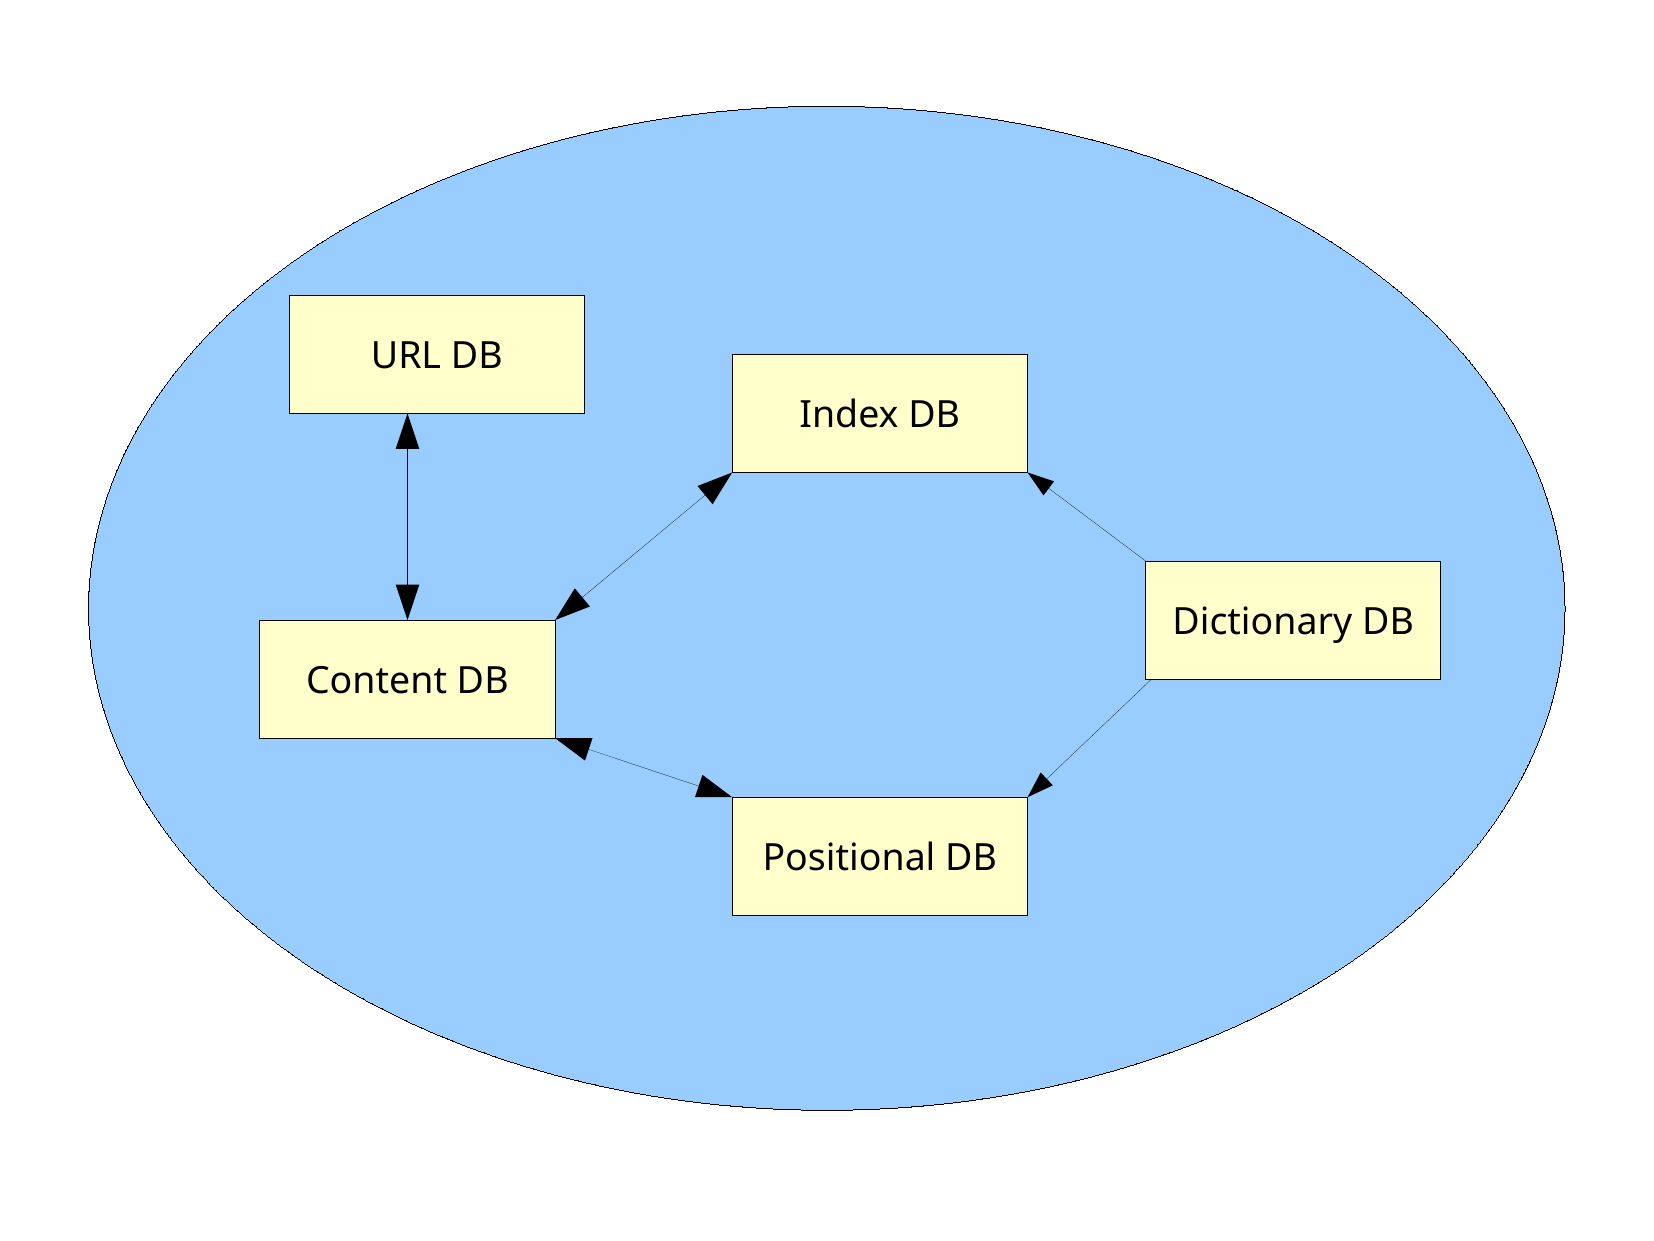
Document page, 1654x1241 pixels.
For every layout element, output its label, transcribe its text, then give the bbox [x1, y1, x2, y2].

text_box URL DB [289, 295, 585, 414]
text_box Content DB [259, 620, 556, 739]
text_box [88, 106, 1566, 1111]
text_box Index DB [732, 354, 1028, 473]
text_box Dictionary DB [1145, 561, 1441, 680]
text_box Positional DB [732, 797, 1028, 916]
